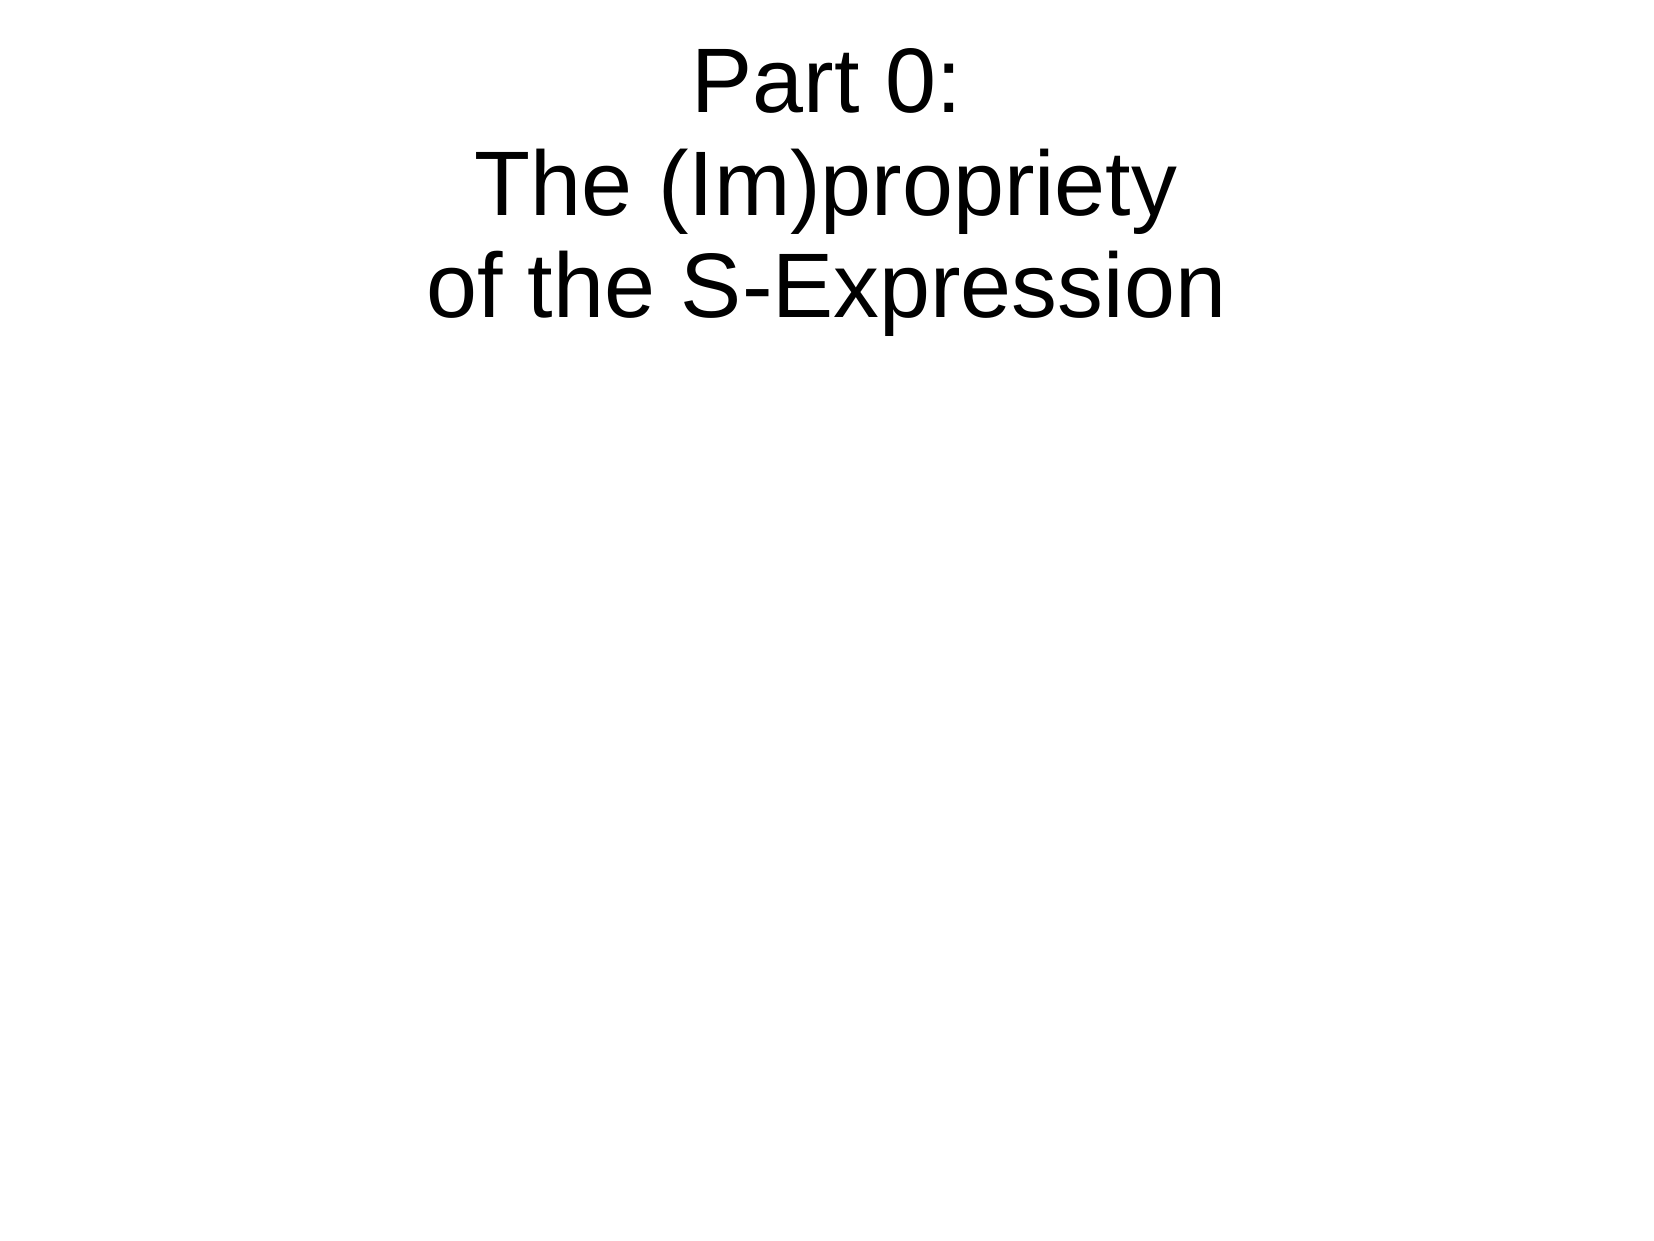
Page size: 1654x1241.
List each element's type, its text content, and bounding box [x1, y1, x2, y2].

title Part 0: The (Im)propriety of the S-Expression [82, 29, 1571, 338]
